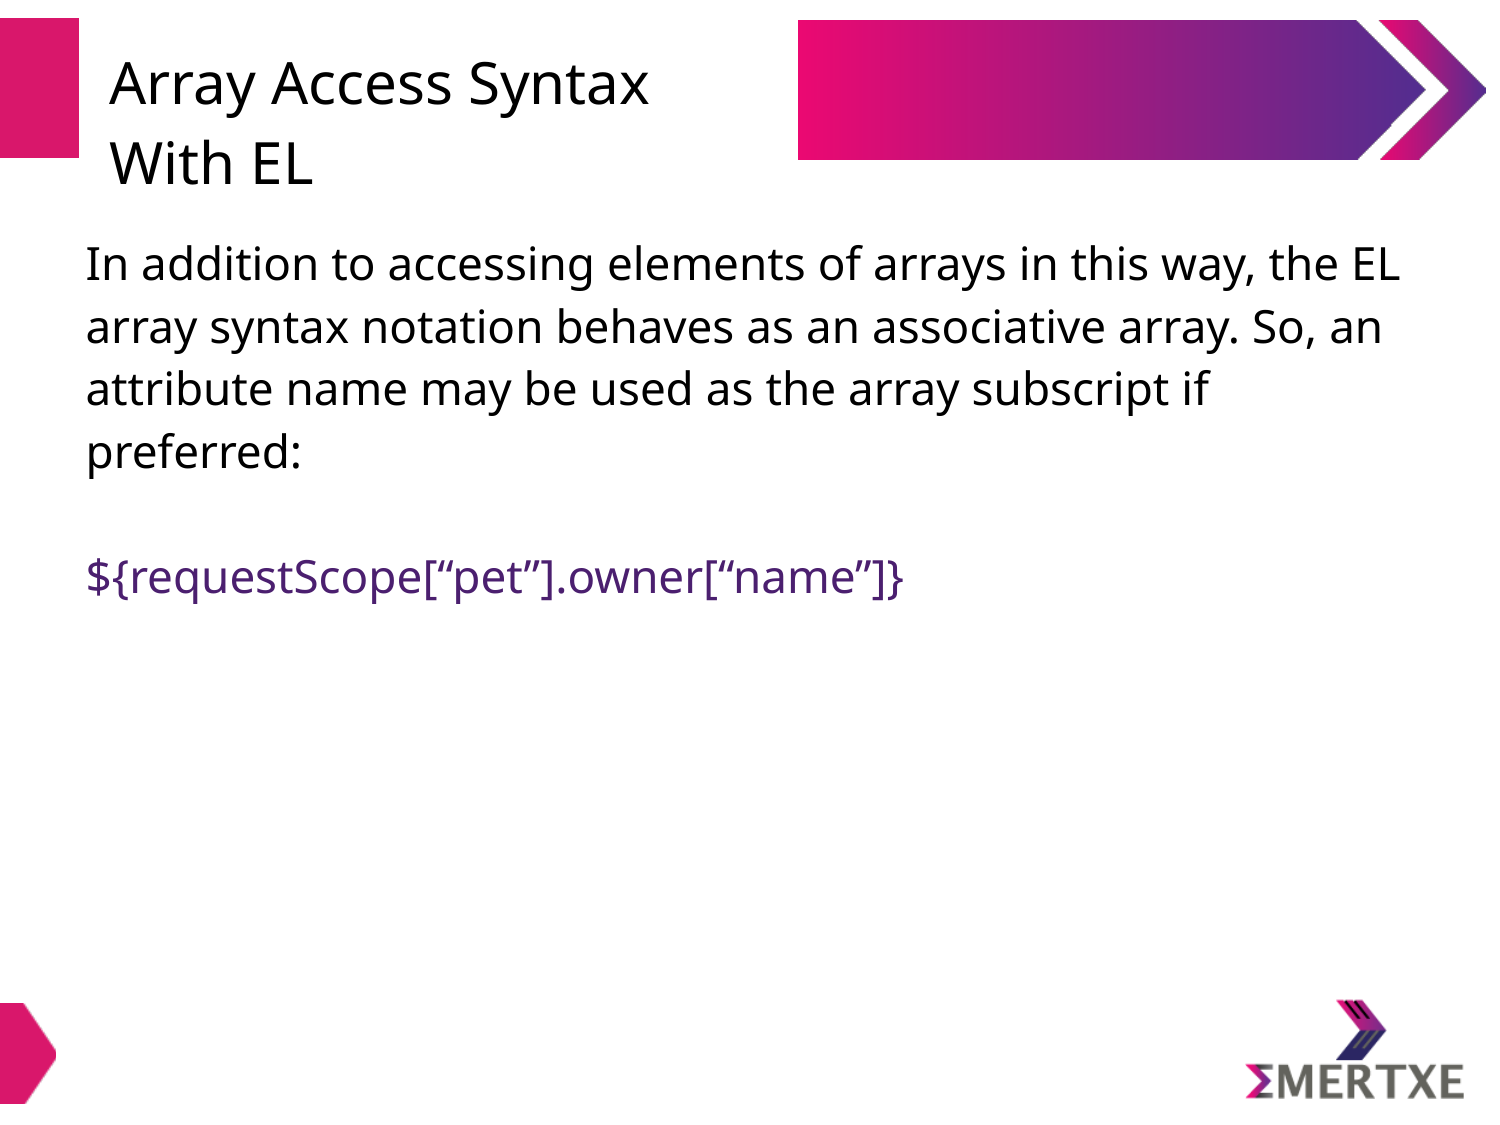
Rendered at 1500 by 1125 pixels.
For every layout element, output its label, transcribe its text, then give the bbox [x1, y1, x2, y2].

text_box Array Access Syntax With EL [94, 35, 745, 187]
picture [798, 20, 1486, 160]
text_box In addition to accessing elements of arrays in this way, the EL array syntax notation behaves as an associative array. So, an attribute name may be used as the array subscript if preferred: ${requestScope[“pet”].owner[“name”]} [70, 224, 1418, 561]
picture [1245, 996, 1465, 1099]
